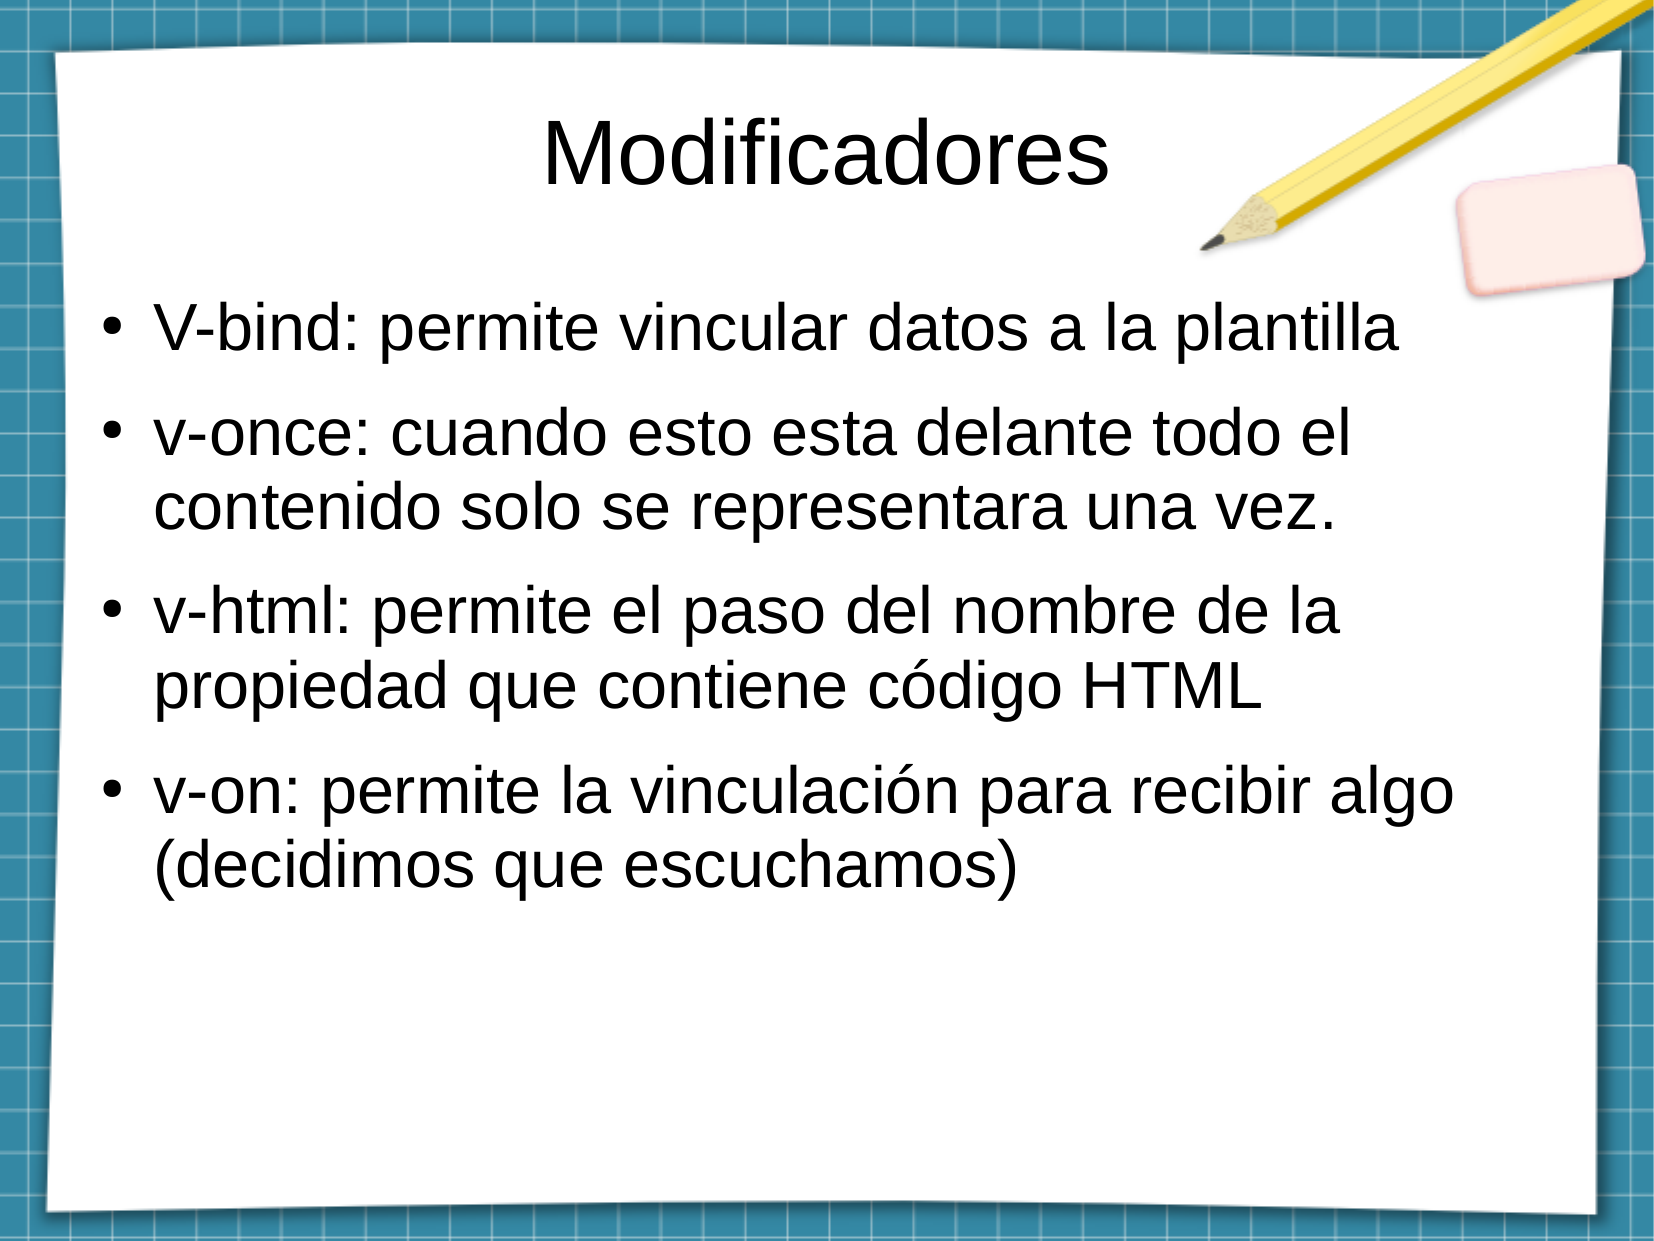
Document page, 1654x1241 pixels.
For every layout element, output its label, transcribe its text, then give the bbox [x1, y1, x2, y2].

list V-bind: permite vincular datos a la plantilla v-once: cuando esto esta delante todo el contenido solo se representara una vez. v-html: permite el paso del nombre de la propiedad que contiene código HTML v-on: permite la vinculación para recibir algo (decidimos que escuchamos) [82, 290, 1571, 1010]
title Modificadores [82, 49, 1571, 257]
picture [0, 0, 1654, 1241]
